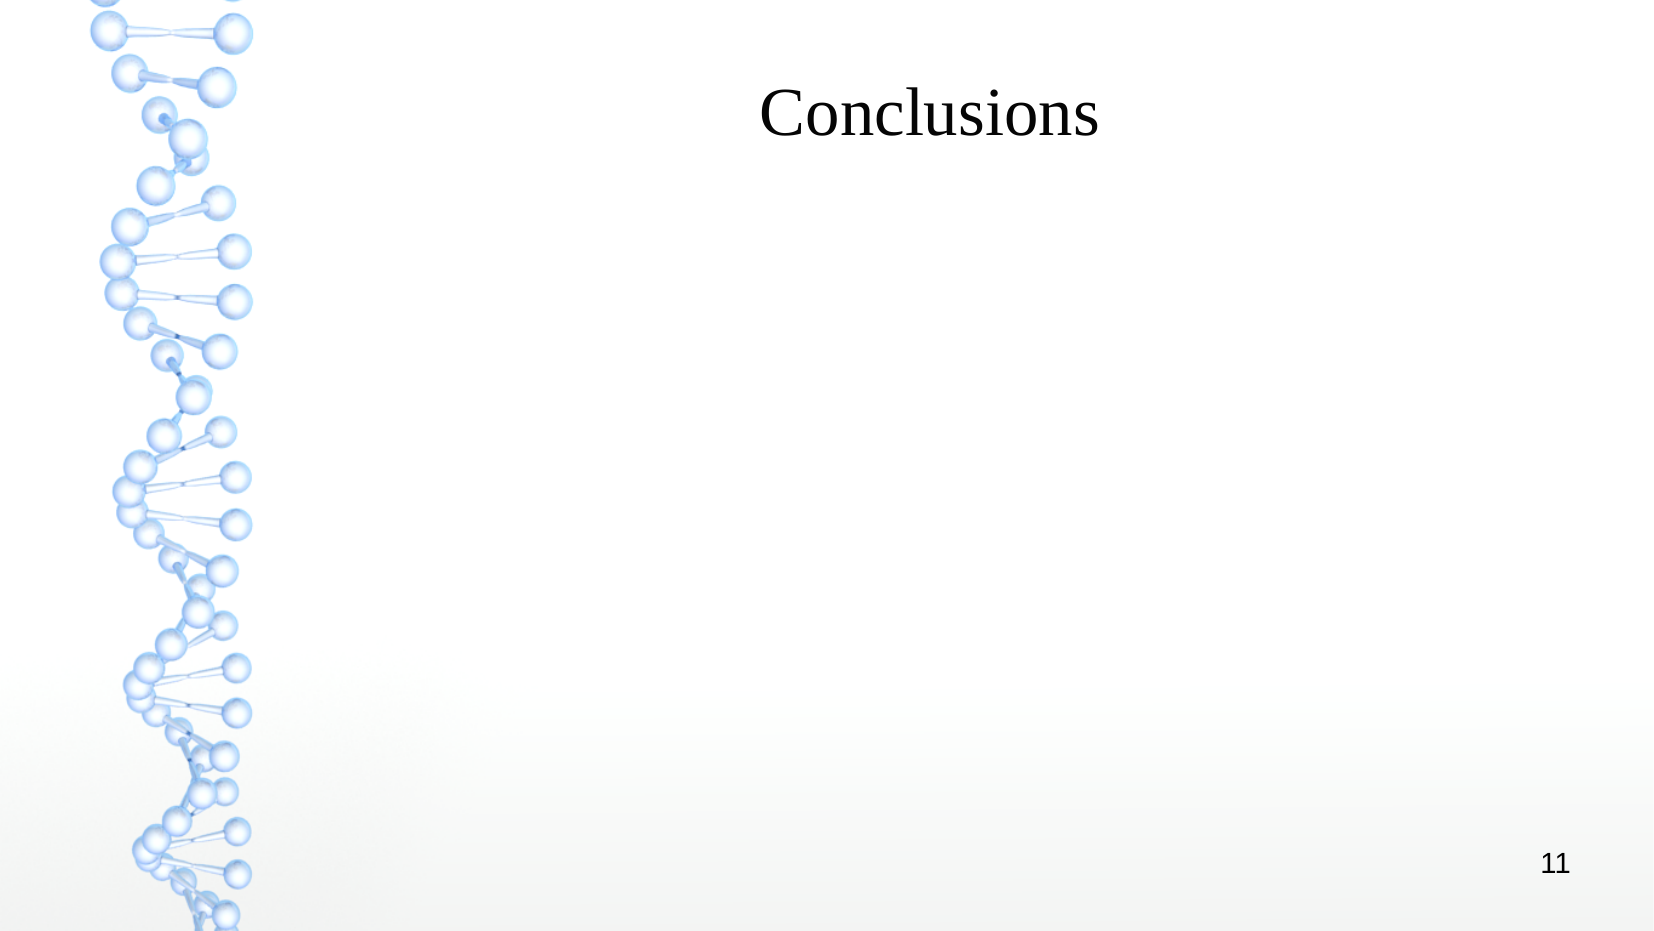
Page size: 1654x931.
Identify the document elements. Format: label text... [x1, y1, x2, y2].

picture [0, 0, 1654, 931]
title Conclusions [265, 35, 1595, 189]
